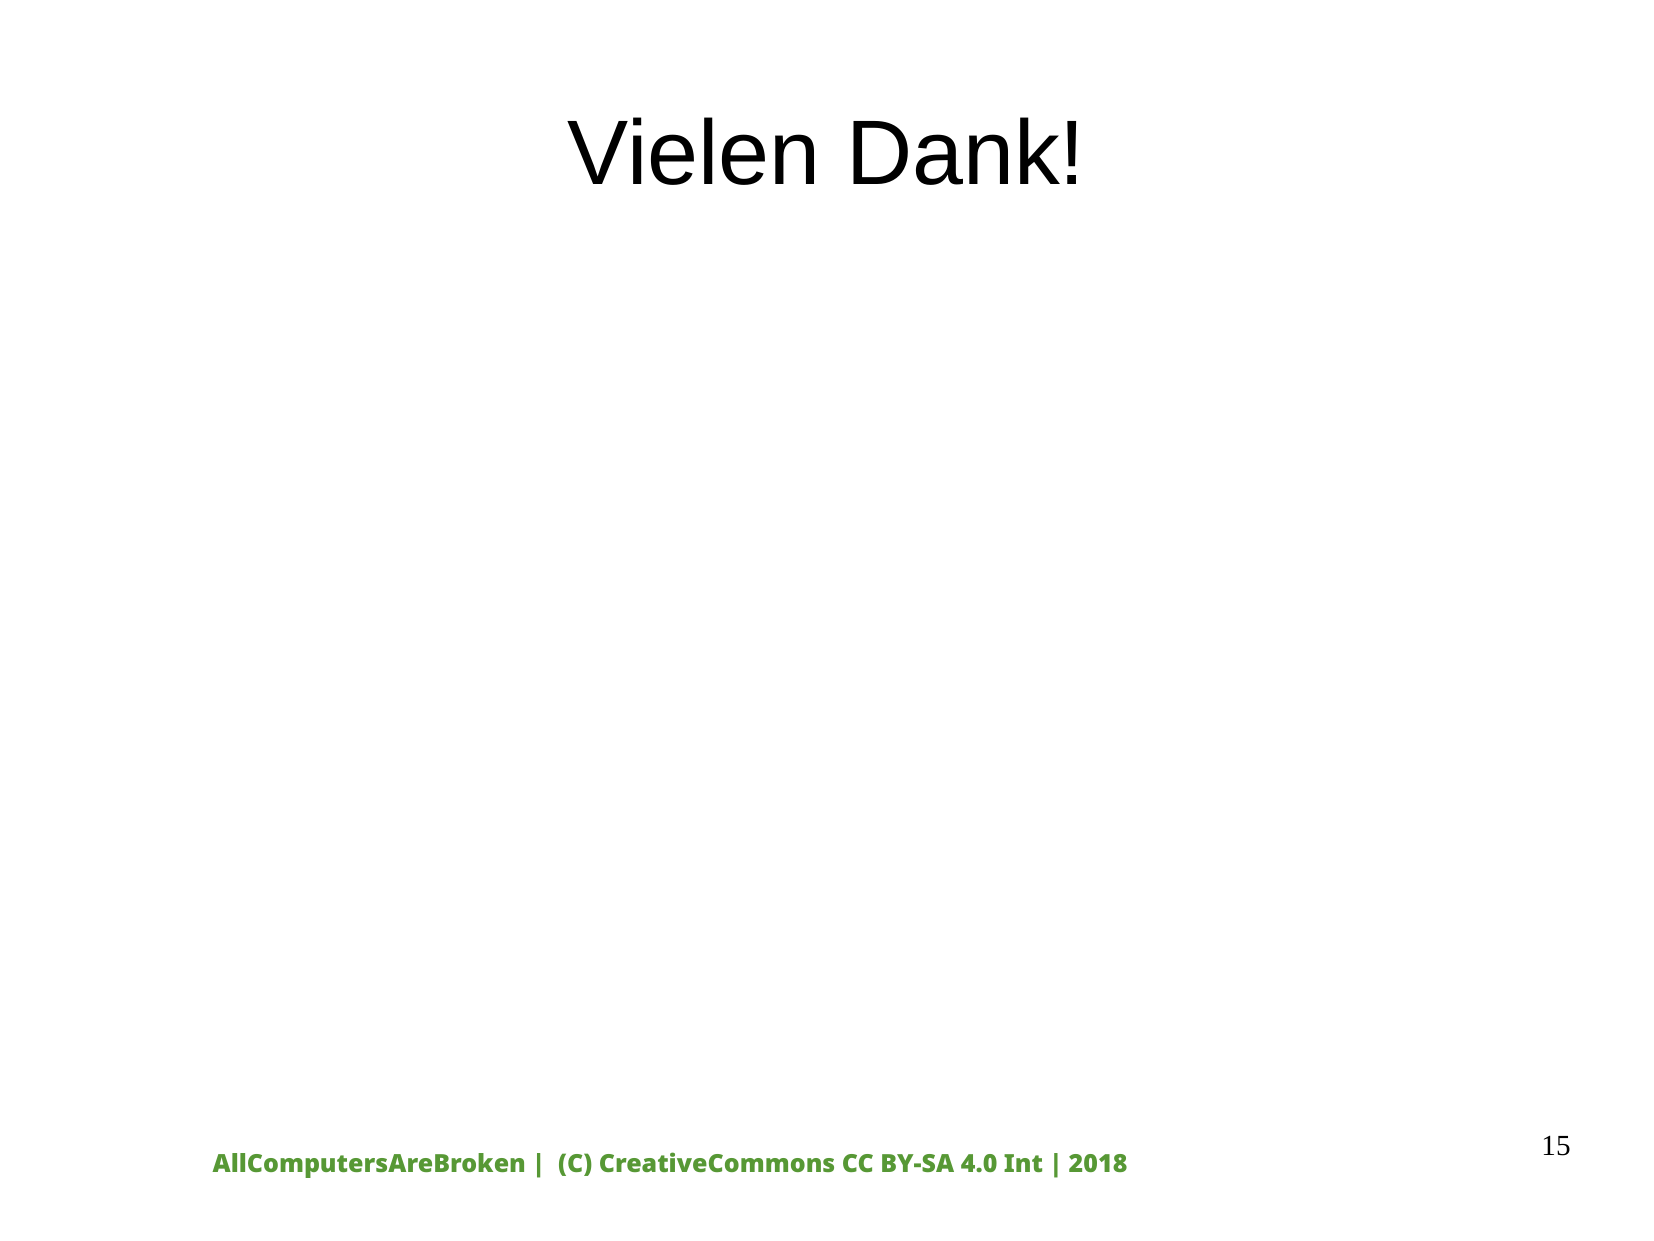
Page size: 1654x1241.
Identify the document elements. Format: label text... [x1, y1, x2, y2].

title Vielen Dank! [82, 49, 1571, 257]
